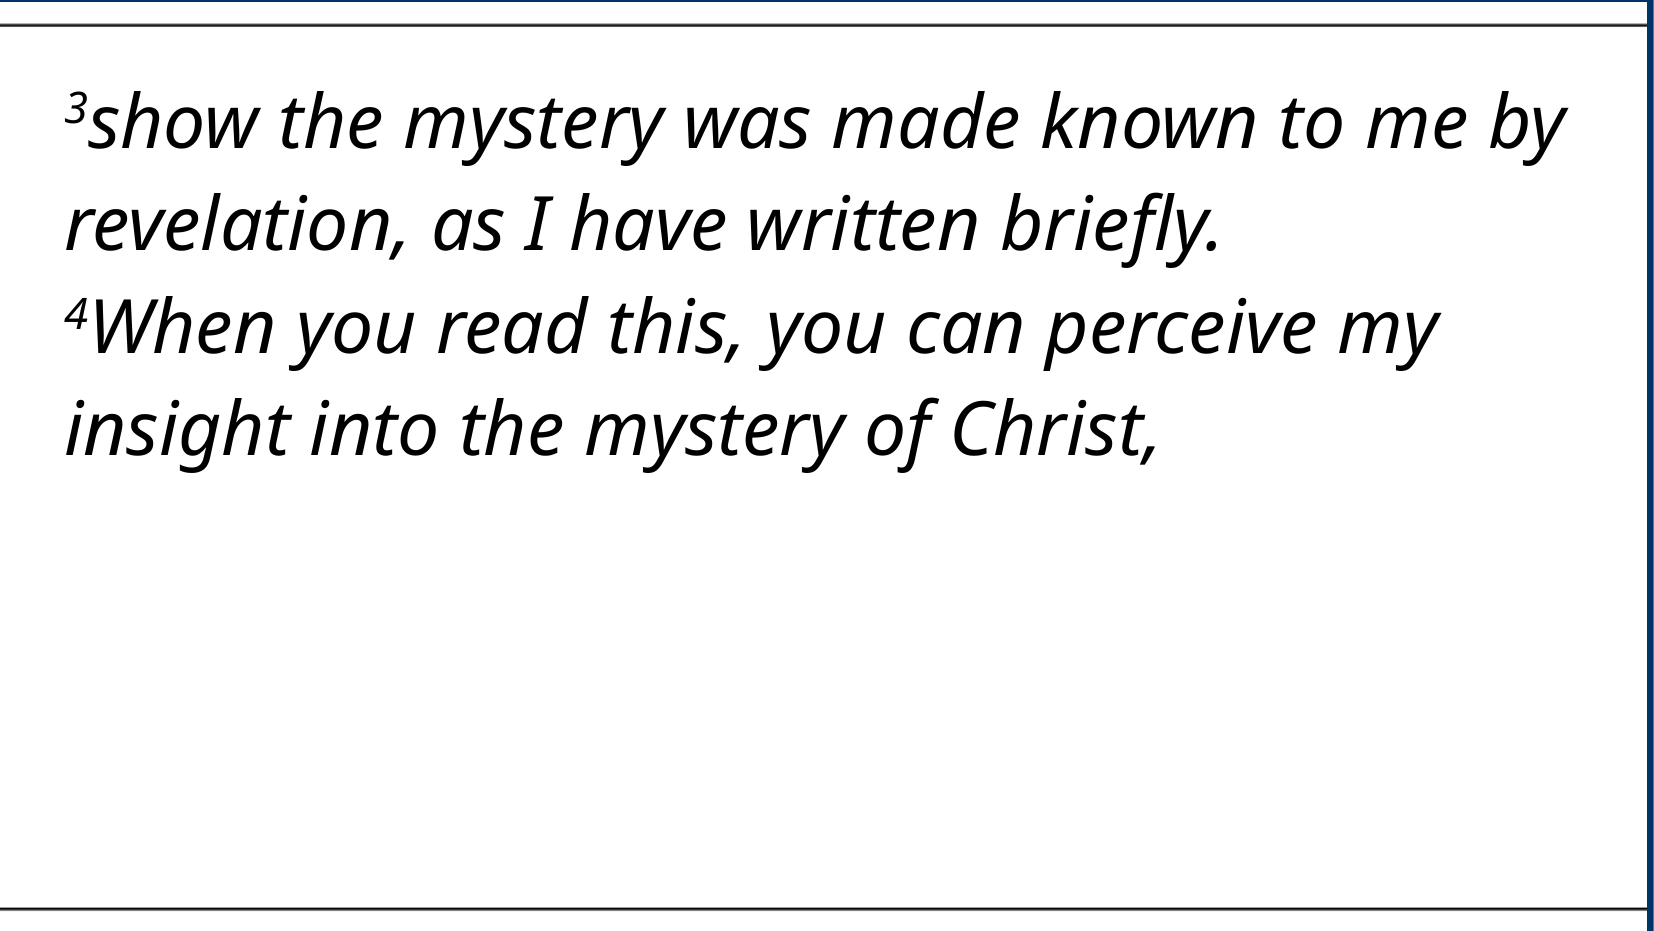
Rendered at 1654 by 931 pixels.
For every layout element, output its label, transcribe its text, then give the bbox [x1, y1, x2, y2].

picture [0, 0, 1654, 931]
text_box 3show the mystery was made known to me by revelation, as I have written briefly. 4When you read this, you can perceive my insight into the mystery of Christ, [49, 60, 1595, 475]
